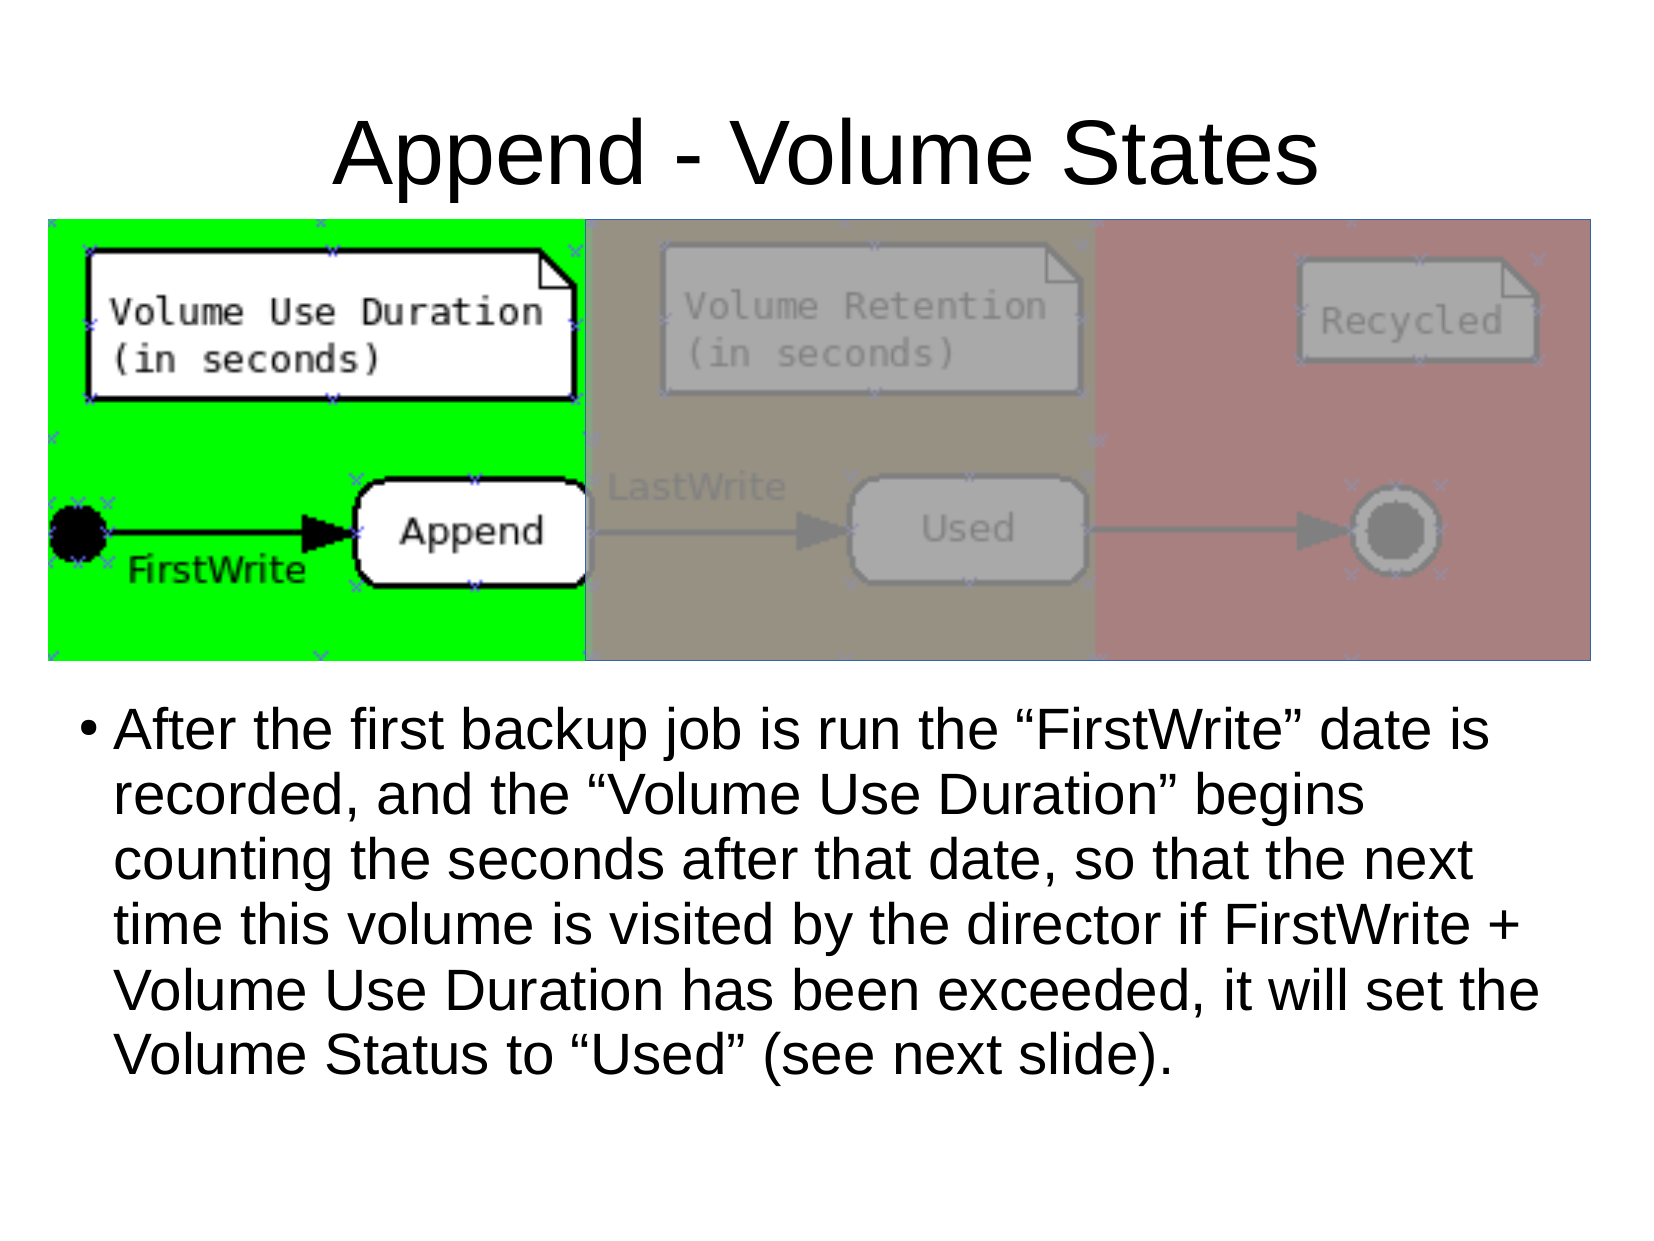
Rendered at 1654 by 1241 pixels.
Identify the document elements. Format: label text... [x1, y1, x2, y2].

text_box After the first backup job is run the “FirstWrite” date is recorded, and the “Volume Use Duration” begins counting the seconds after that date, so that the next time this volume is visited by the director if FirstWrite + Volume Use Duration has been exceeded, it will set the Volume Status to “Used” (see next slide). [78, 697, 1567, 1162]
title Append - Volume States [82, 49, 1571, 219]
picture [48, 219, 585, 661]
text_box [585, 219, 1591, 661]
